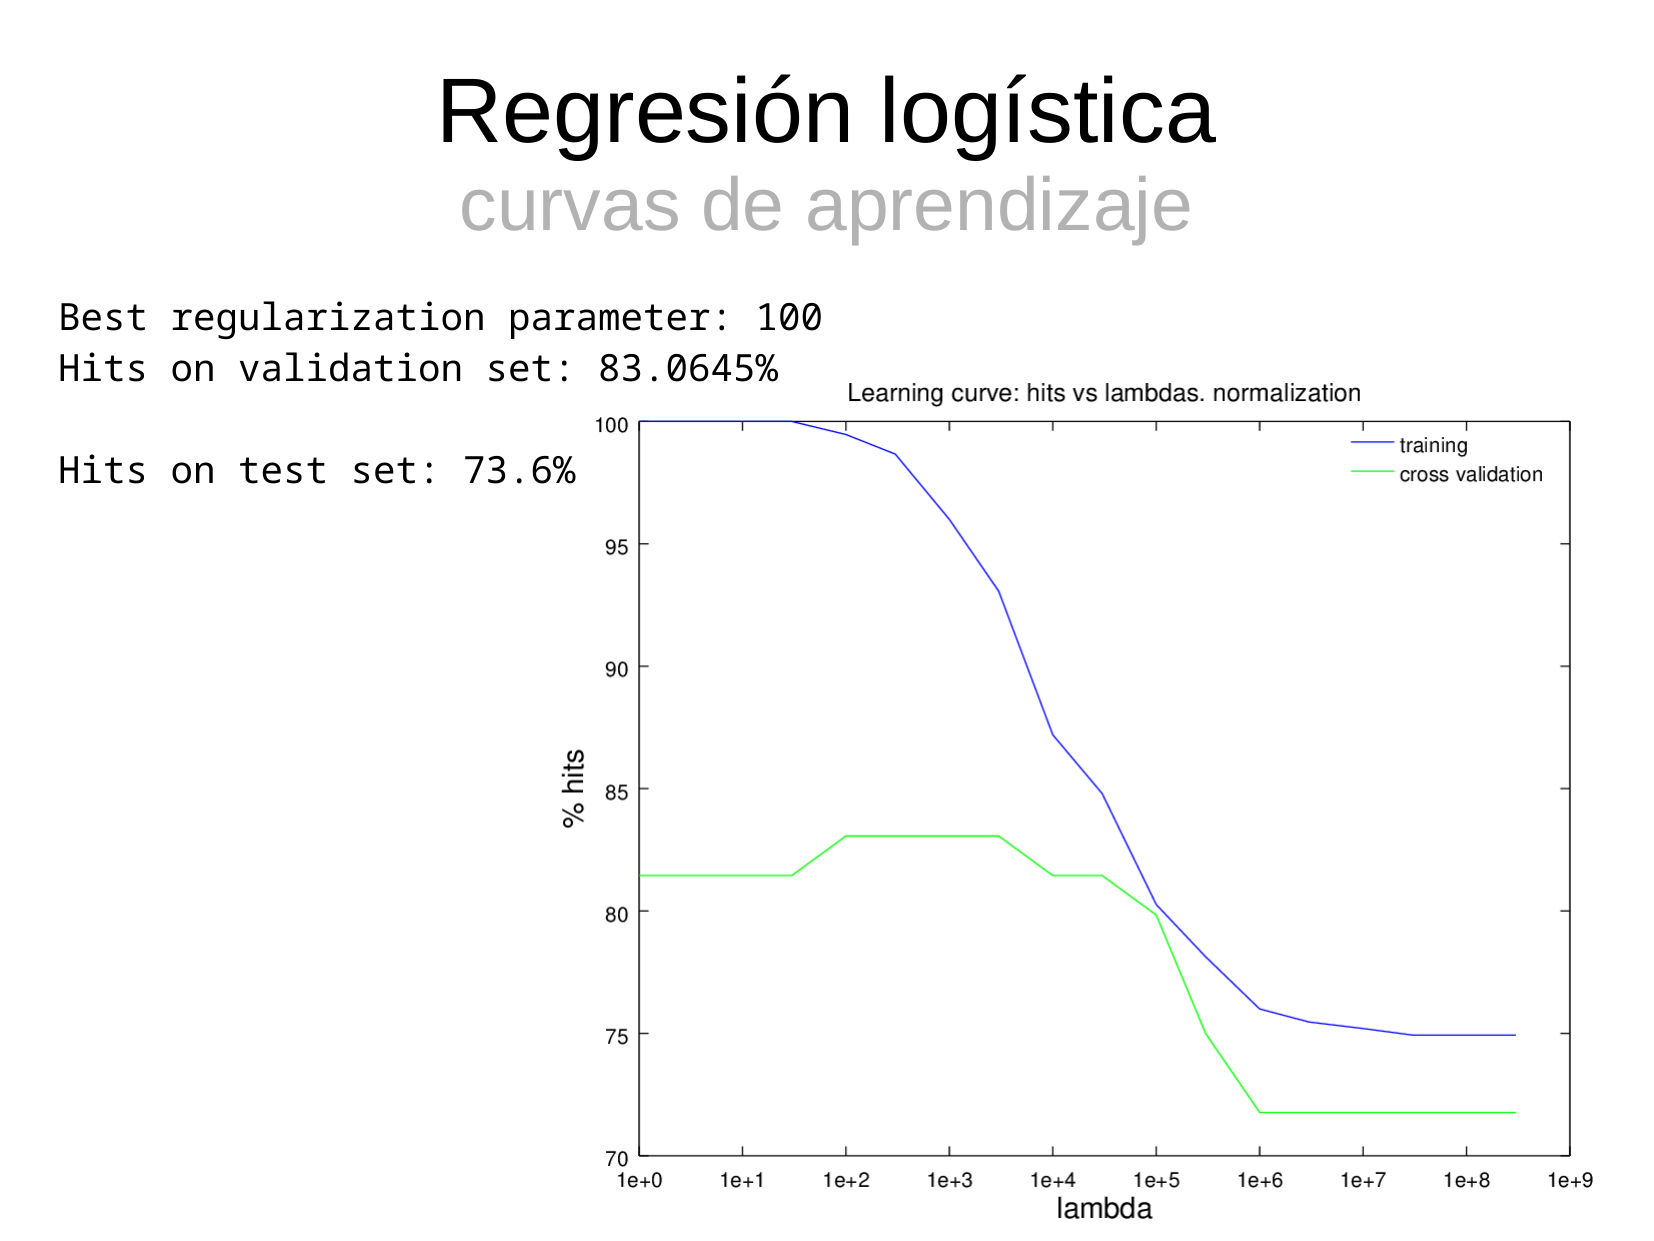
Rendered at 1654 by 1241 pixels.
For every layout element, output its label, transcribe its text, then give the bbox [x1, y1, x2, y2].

picture [543, 377, 1595, 1241]
title Regresión logística curvas de aprendizaje [82, 49, 1571, 257]
text_box Best regularization parameter: 100 Hits on validation set: 83.0645% Hits on test set: 73.6% [43, 283, 1099, 485]
